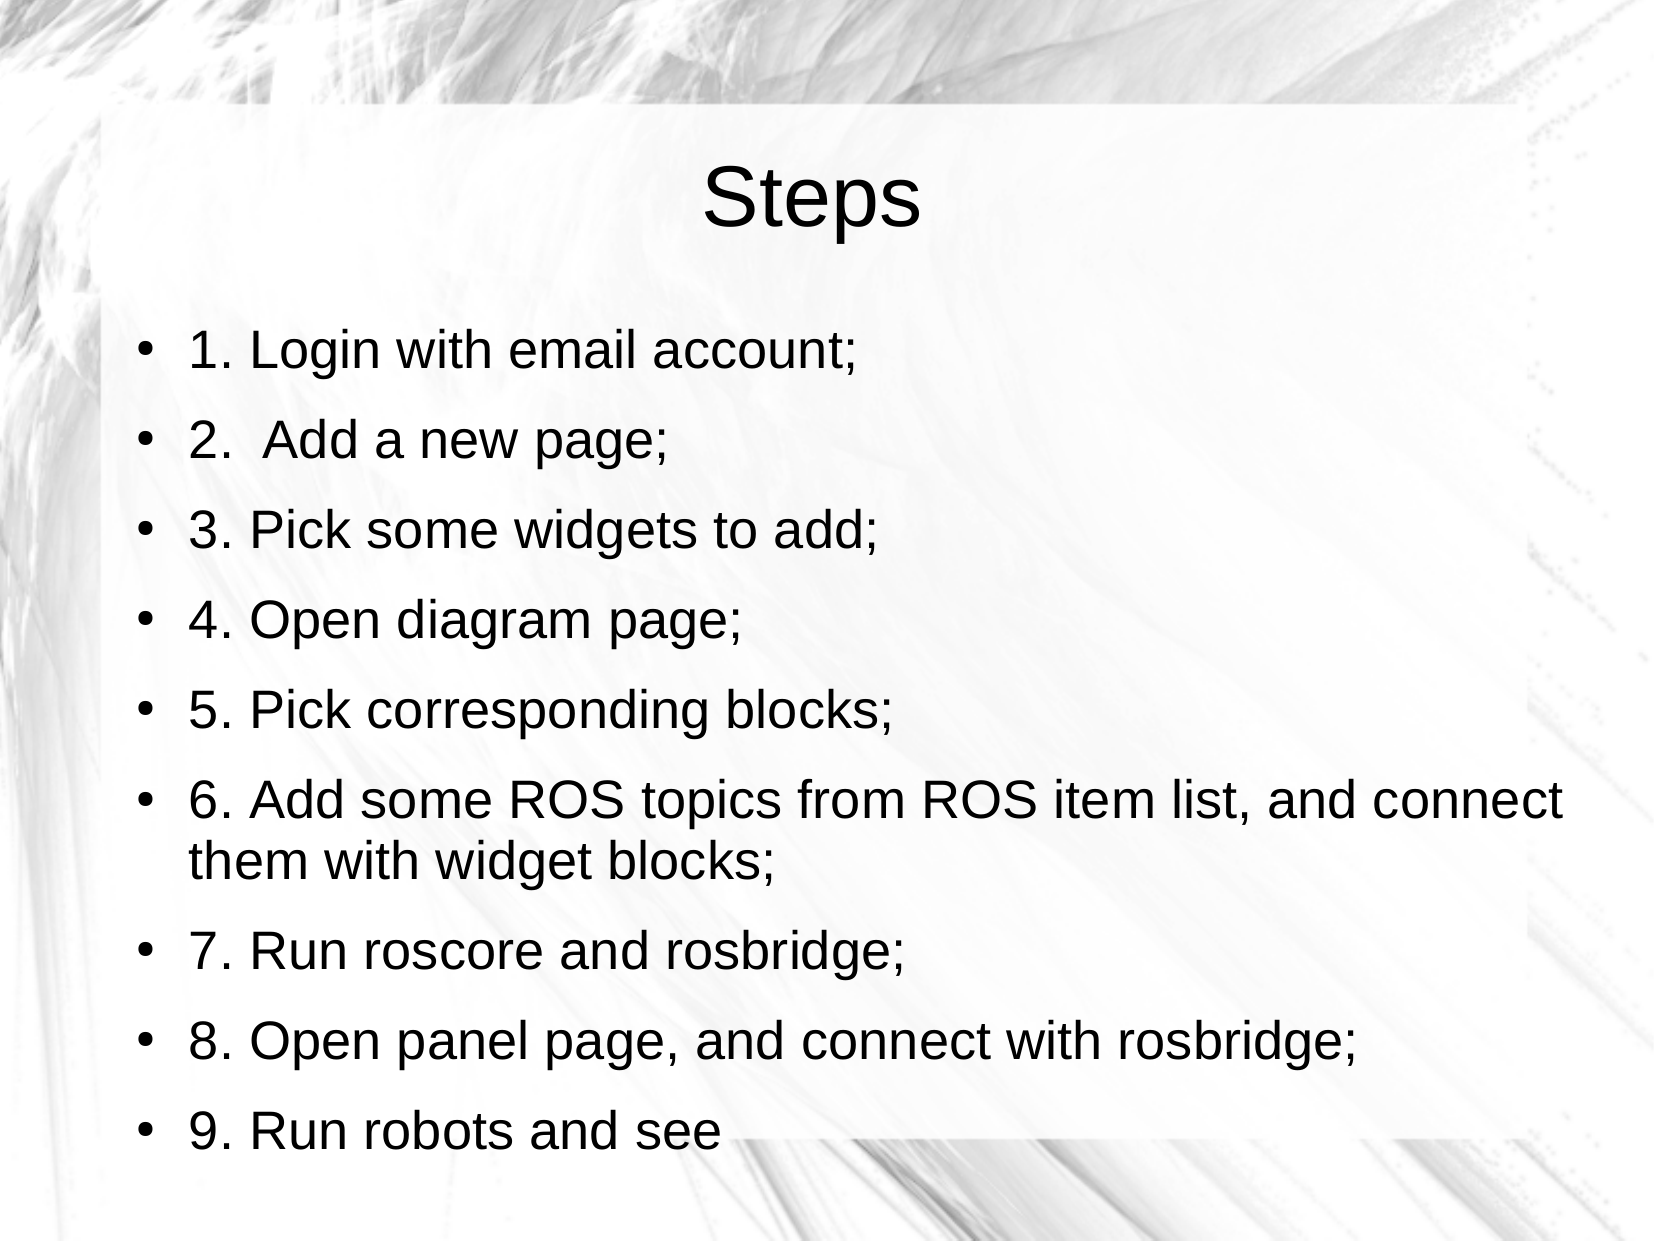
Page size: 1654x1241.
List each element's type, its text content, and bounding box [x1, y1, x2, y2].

picture [0, 0, 1654, 1241]
title Steps [118, 112, 1506, 281]
list 1. Login with email account; 2. Add a new page; 3. Pick some widgets to add; 4. Open diagram page; 5. Pick corresponding blocks; 6. Add some ROS topics from ROS item list, and connect them with widget blocks; 7. Run roscore and rosbridge; 8. Open panel page, and connect with rosbridge; 9. Run robots and see [118, 319, 1571, 1162]
